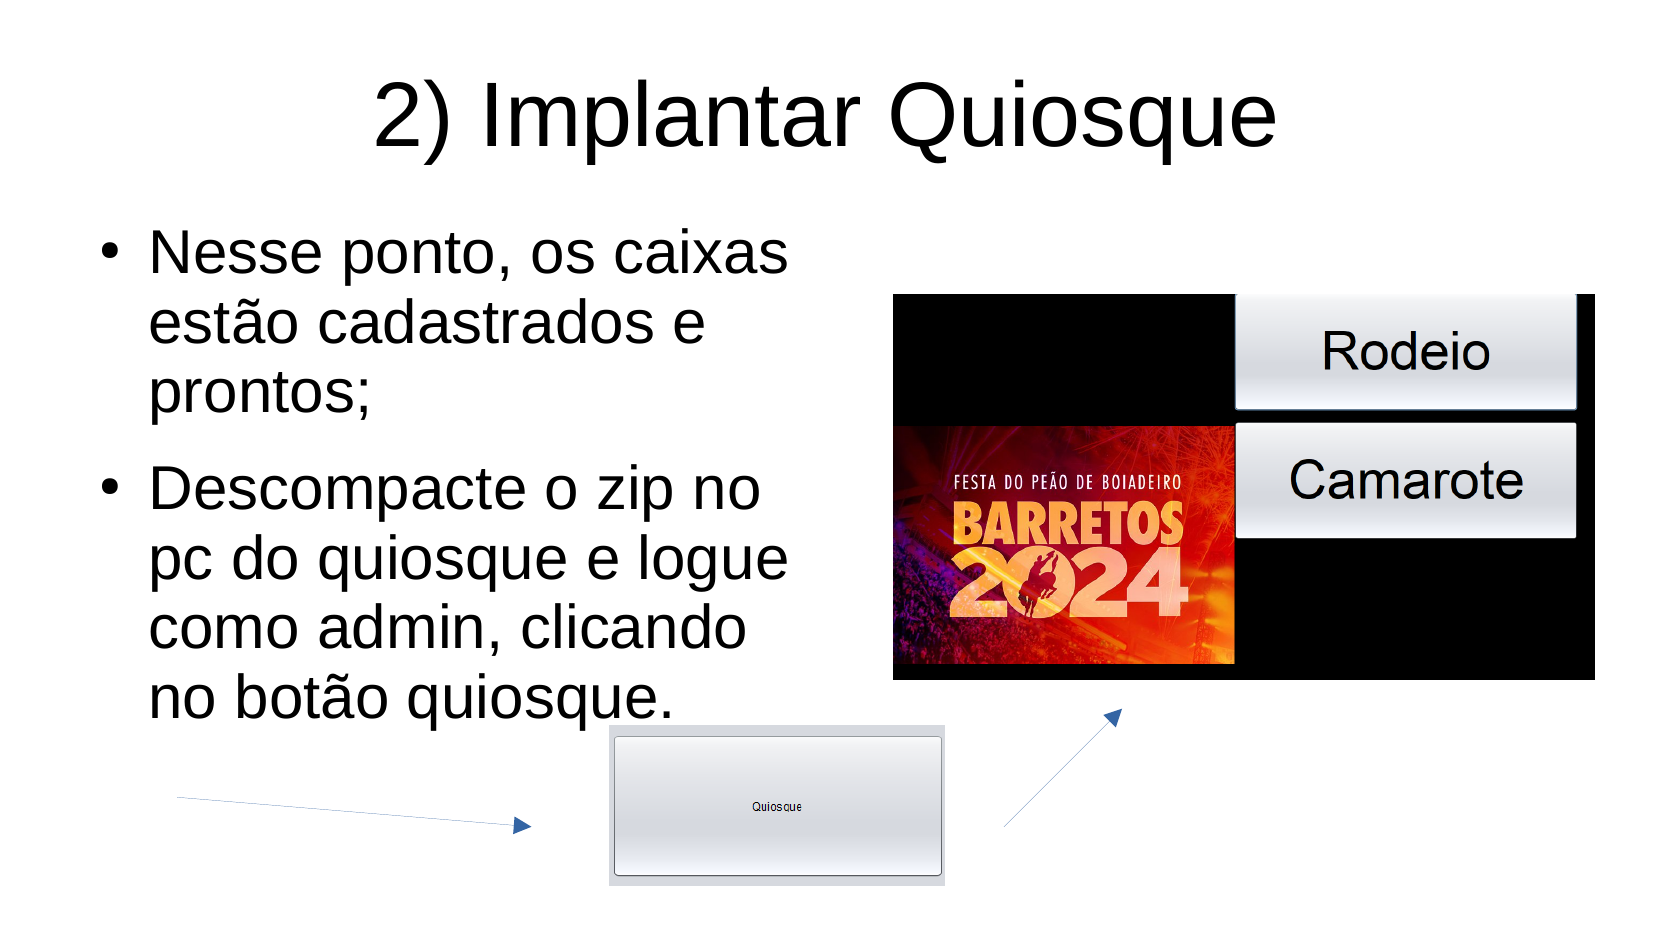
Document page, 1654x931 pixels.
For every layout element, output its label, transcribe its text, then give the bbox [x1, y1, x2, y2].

title 2) Implantar Quiosque [82, 37, 1571, 193]
list Nesse ponto, os caixas estão cadastrados e prontos; Descompacte o zip no pc do quiosque e logue como admin, clicando no botão quiosque. [82, 217, 798, 758]
picture [893, 294, 1595, 680]
picture [609, 725, 945, 886]
